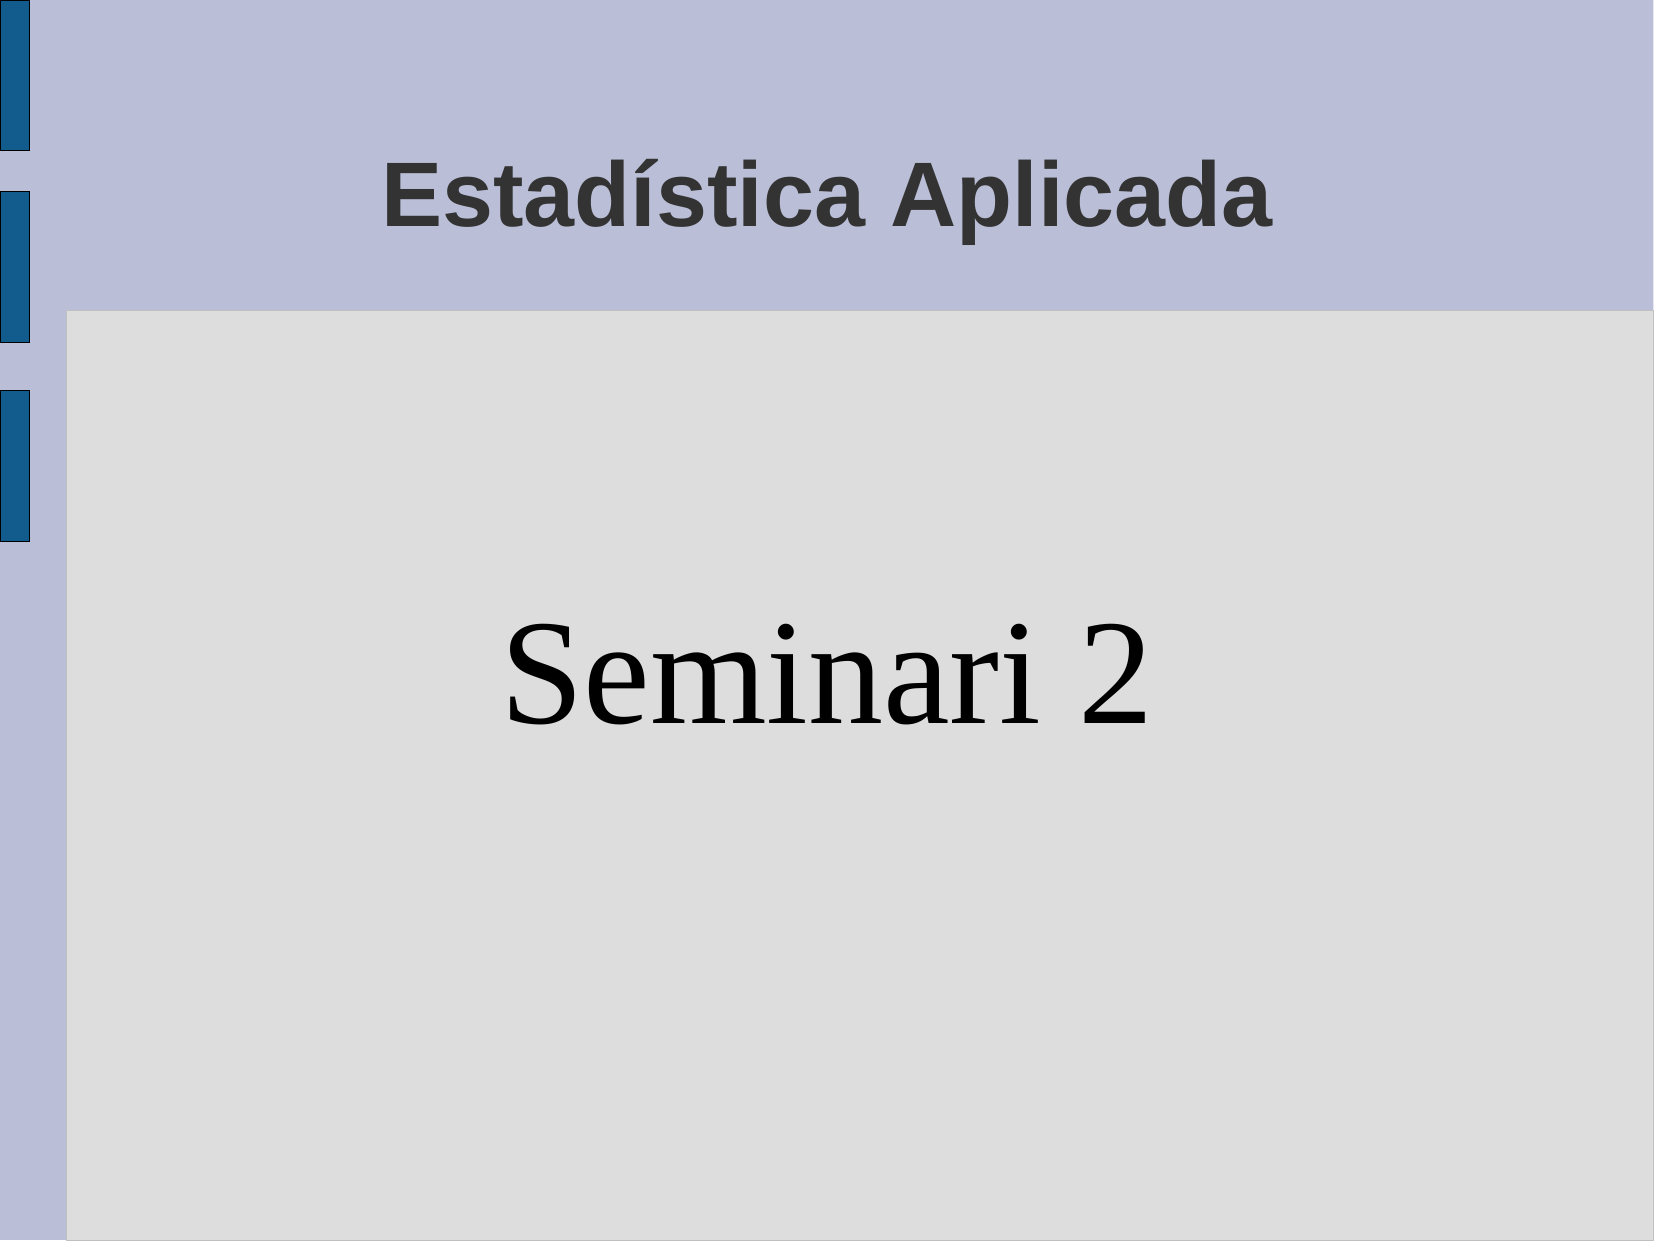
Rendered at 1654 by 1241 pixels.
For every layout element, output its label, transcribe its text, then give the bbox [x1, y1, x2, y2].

subtitle Seminari 2 [121, 344, 1534, 1127]
title Estadística Aplicada [121, 91, 1534, 299]
